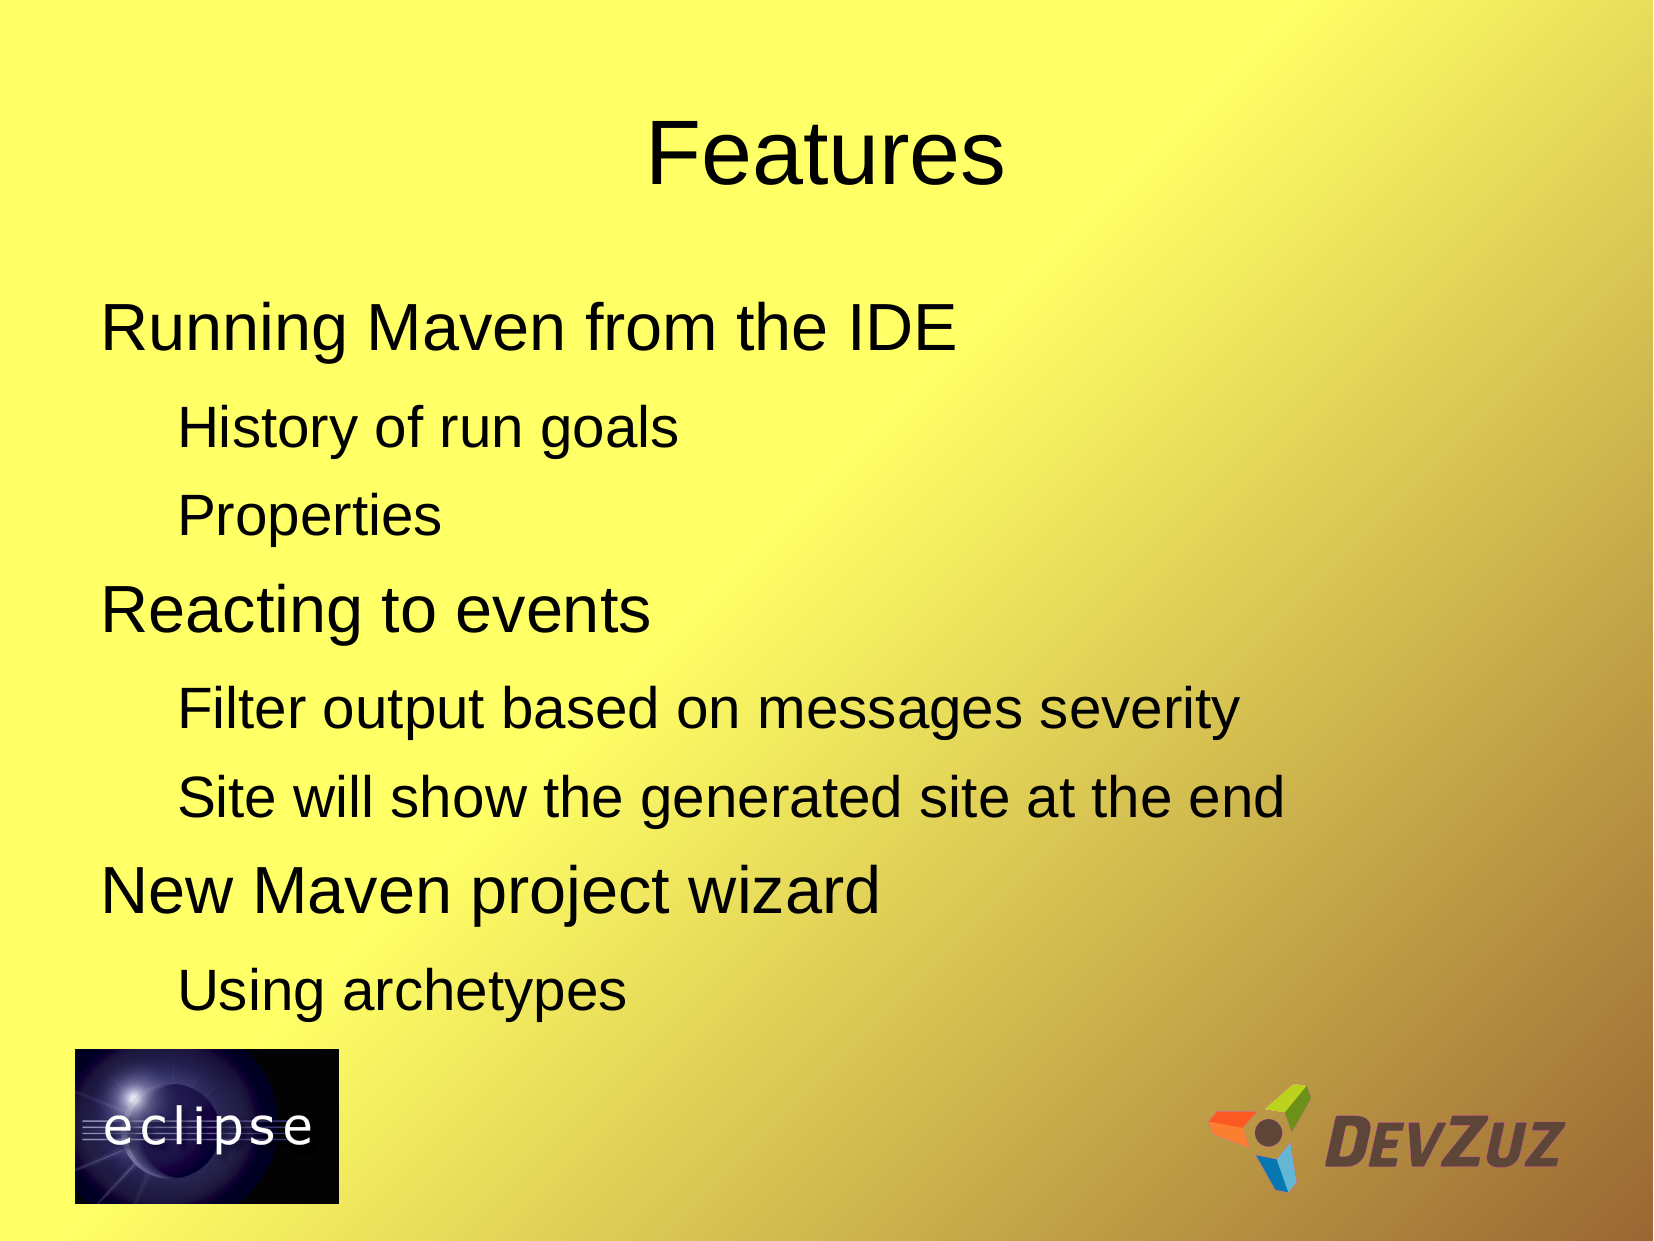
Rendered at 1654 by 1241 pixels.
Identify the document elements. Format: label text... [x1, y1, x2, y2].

title Features [82, 49, 1571, 257]
picture [75, 1049, 339, 1204]
list Running Maven from the IDE History of run goals Properties Reacting to events Filter output based on messages severity Site will show the generated site at the end New Maven project wizard Using archetypes [82, 290, 1571, 1088]
picture [1199, 1074, 1575, 1201]
